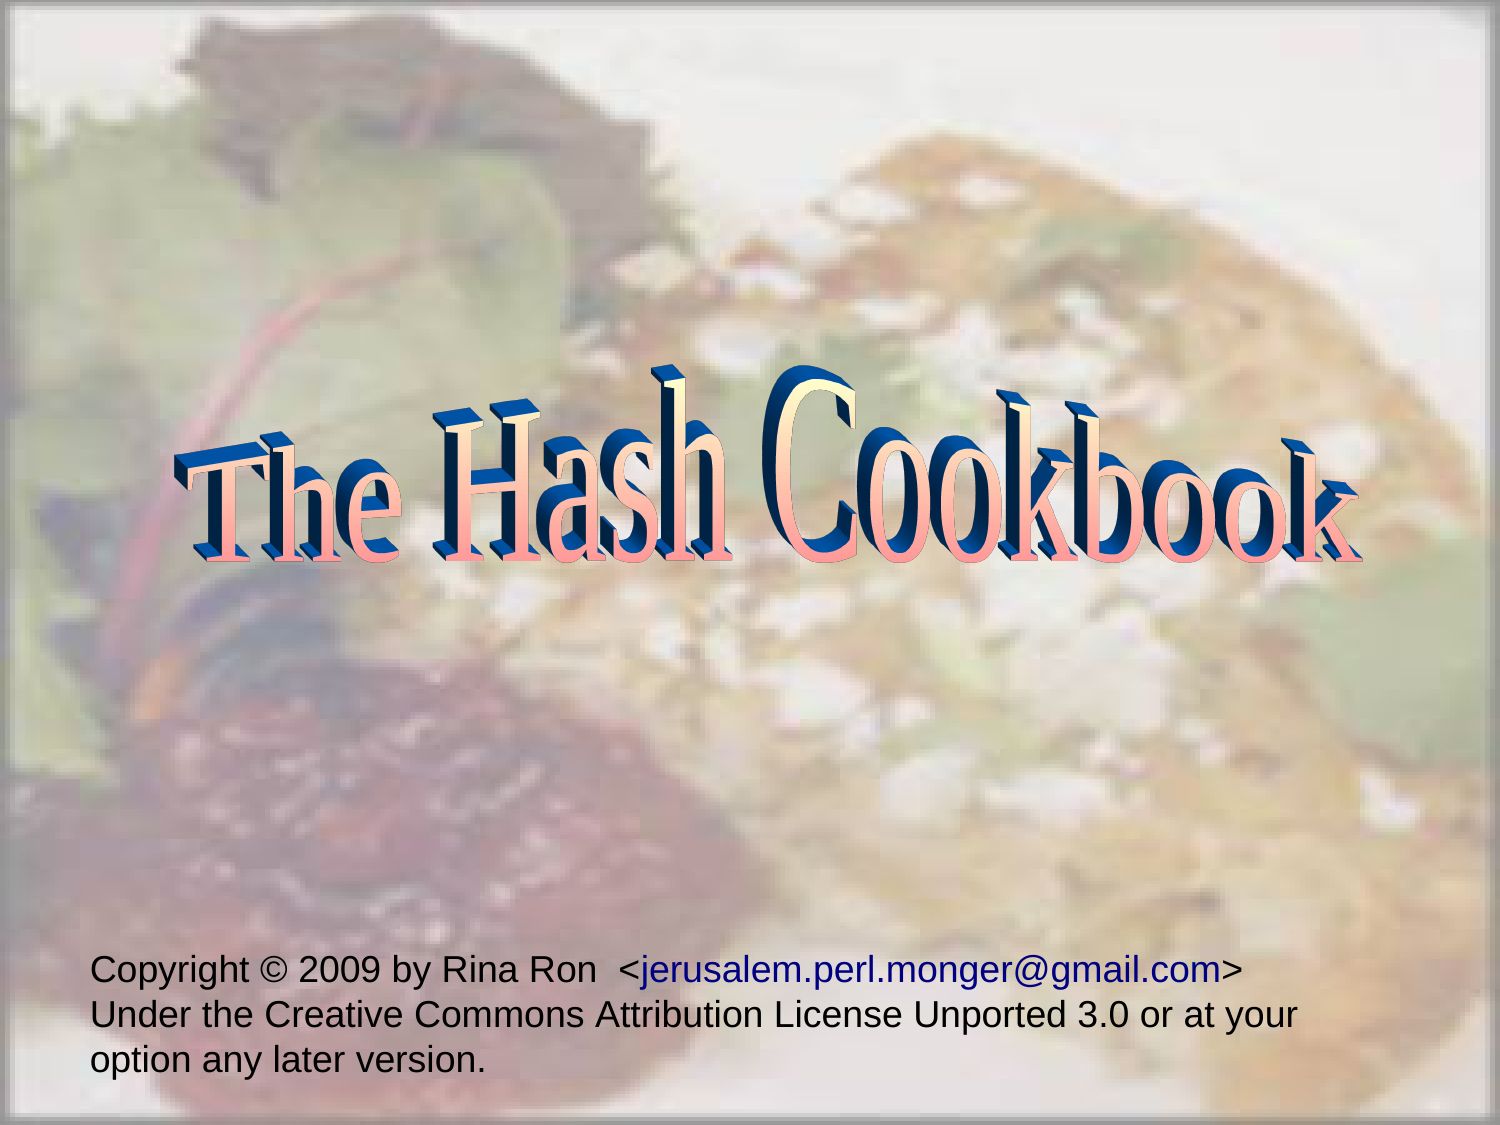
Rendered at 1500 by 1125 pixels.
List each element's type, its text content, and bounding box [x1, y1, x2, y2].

picture [0, 0, 1500, 1125]
text_box Copyright © 2009 by Rina Ron <jerusalem.perl.monger@gmail.com> Under the Creative Commons Attribution License Unported 3.0 or at your option any later version. [75, 937, 1388, 1088]
